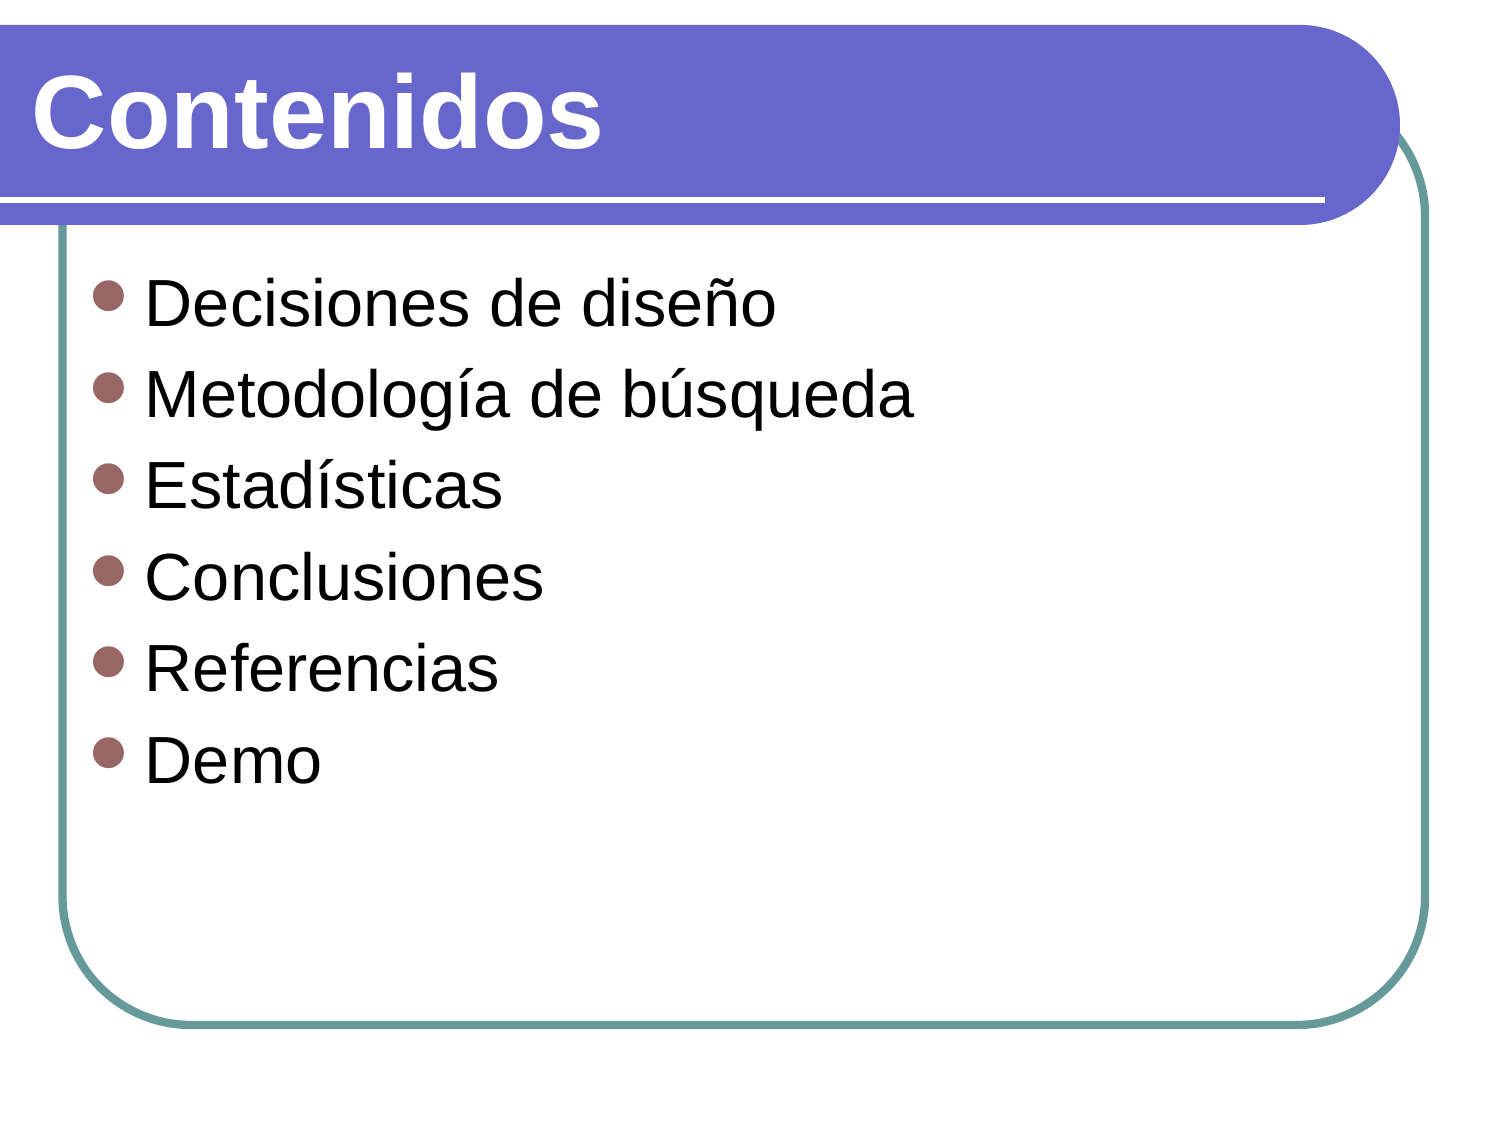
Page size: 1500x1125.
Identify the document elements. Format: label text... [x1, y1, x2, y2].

list Decisiones de diseño Metodología de búsqueda Estadísticas Conclusiones Referencias Demo [88, 265, 1318, 831]
title Contenidos [31, 0, 1347, 226]
